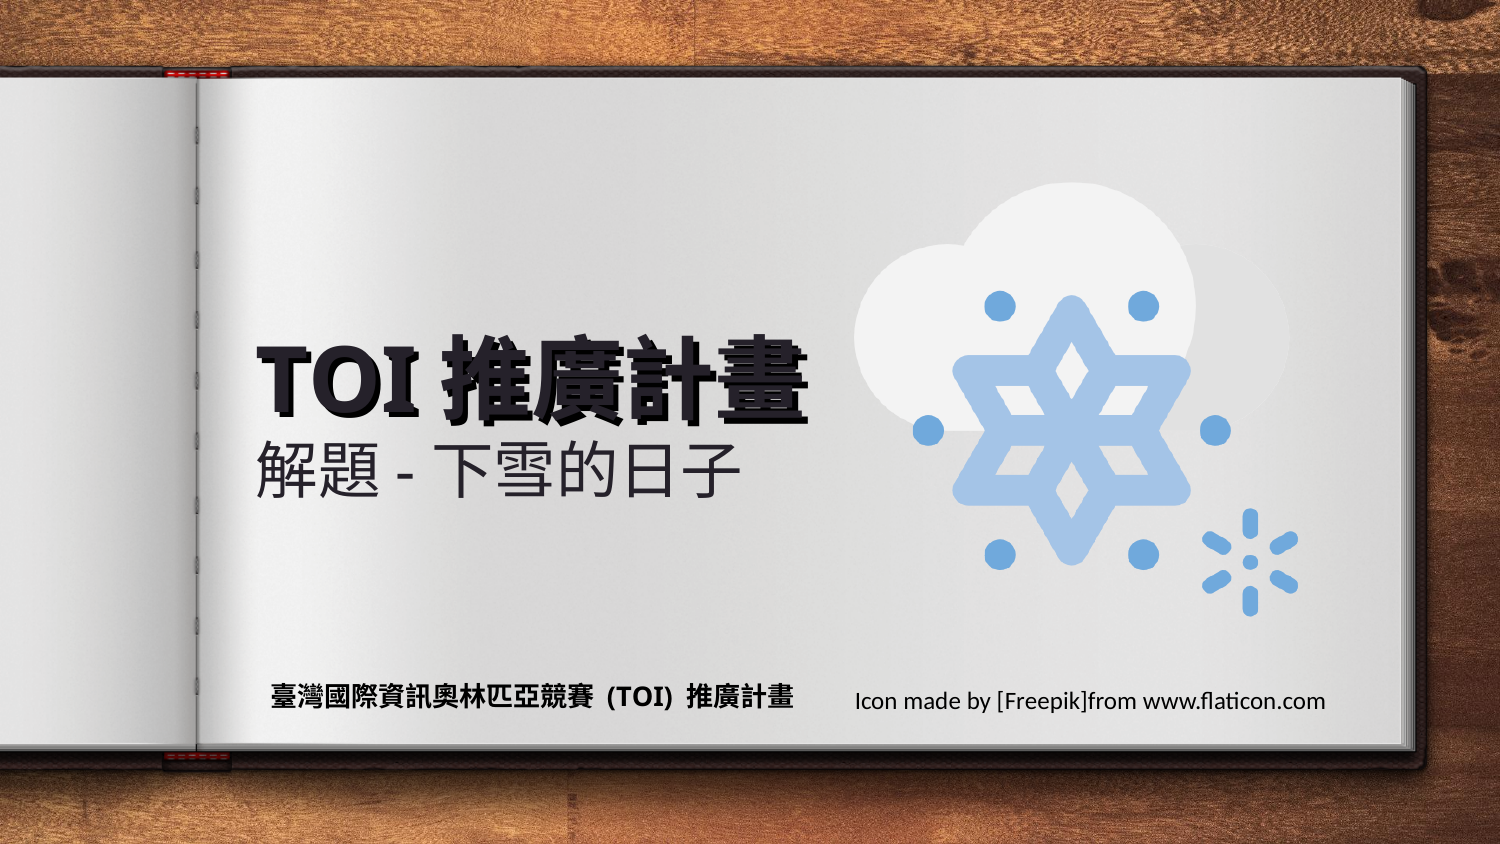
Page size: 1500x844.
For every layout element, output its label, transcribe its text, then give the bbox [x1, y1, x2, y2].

picture [854, 177, 1298, 621]
text_box Icon made by [Freepik]from www.flaticon.com [840, 677, 1364, 722]
title TOI推廣計畫 解題-下雪的日子 [240, 262, 854, 565]
